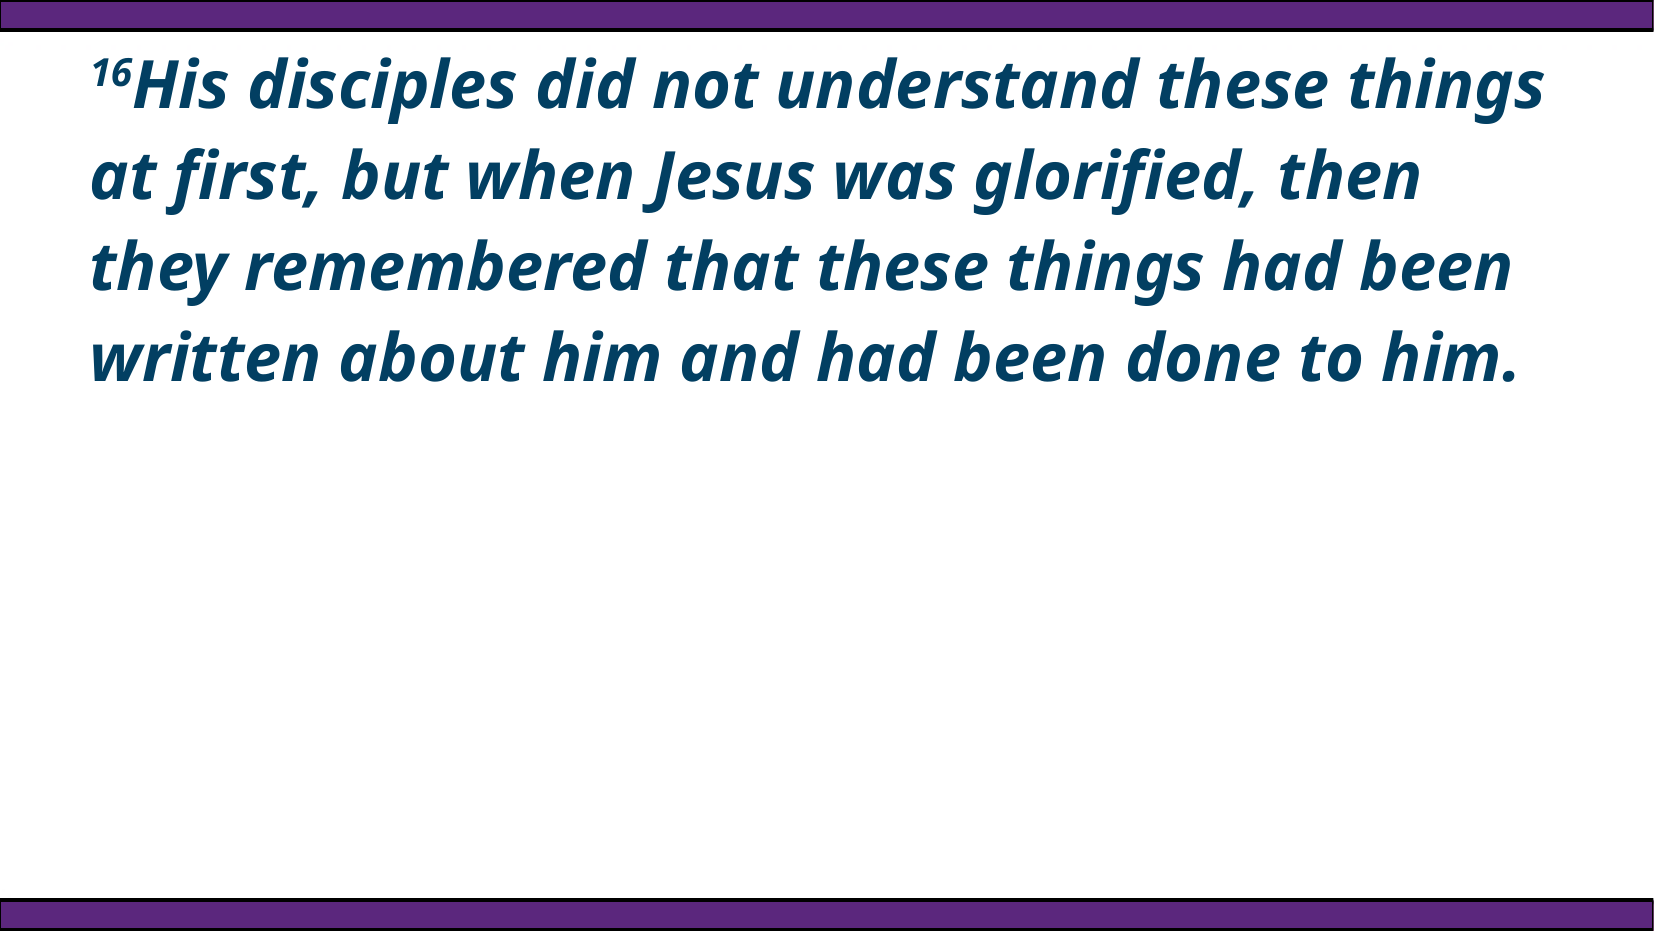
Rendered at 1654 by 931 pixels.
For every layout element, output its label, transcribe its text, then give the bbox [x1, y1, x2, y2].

text_box [0, 900, 1654, 931]
text_box 16His disciples did not understand these things at first, but when Jesus was glorified, then they remembered that these things had been written about him and had been done to him. [75, 30, 1591, 400]
text_box [0, 0, 1654, 31]
picture [0, 31, 1654, 900]
